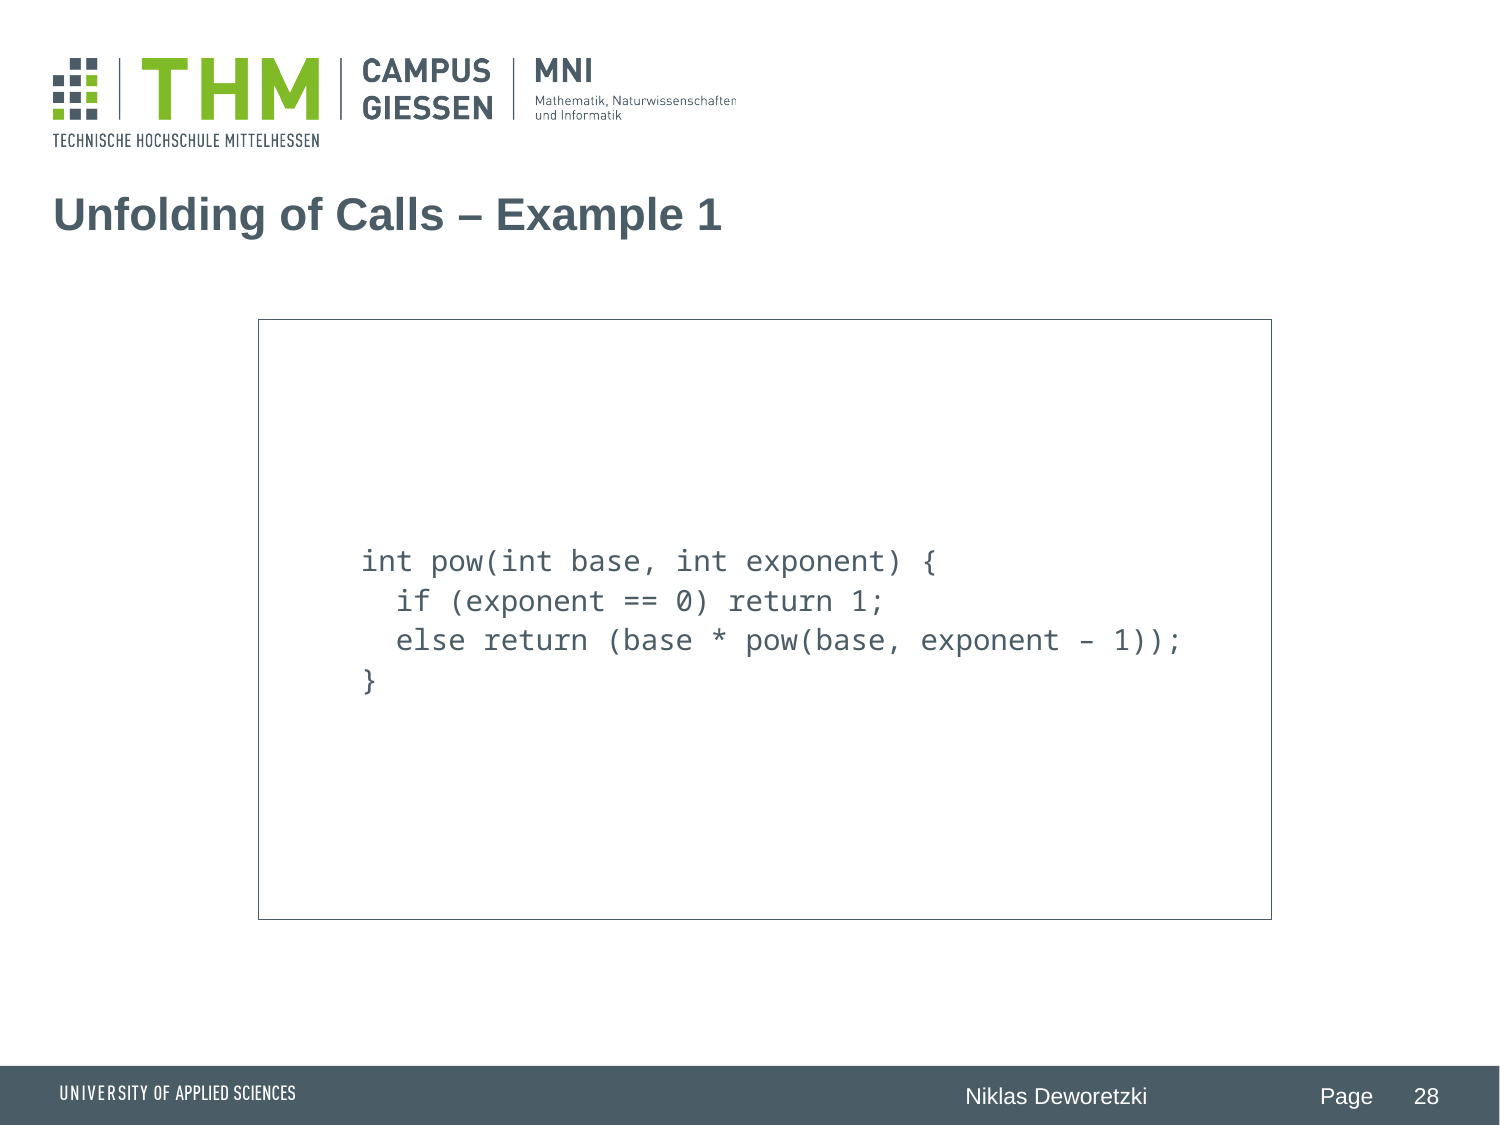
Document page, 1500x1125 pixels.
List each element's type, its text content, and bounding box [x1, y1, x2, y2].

slide_number <number> [1376, 1073, 1455, 1118]
picture [59, 1082, 296, 1104]
title Unfolding of Calls – Example 1 [53, 177, 1435, 272]
picture [53, 58, 736, 147]
text_box int pow(int base, int exponent) { if (exponent == 0) return 1; else return (base * pow(base, exponent – 1)); } [258, 319, 1272, 920]
